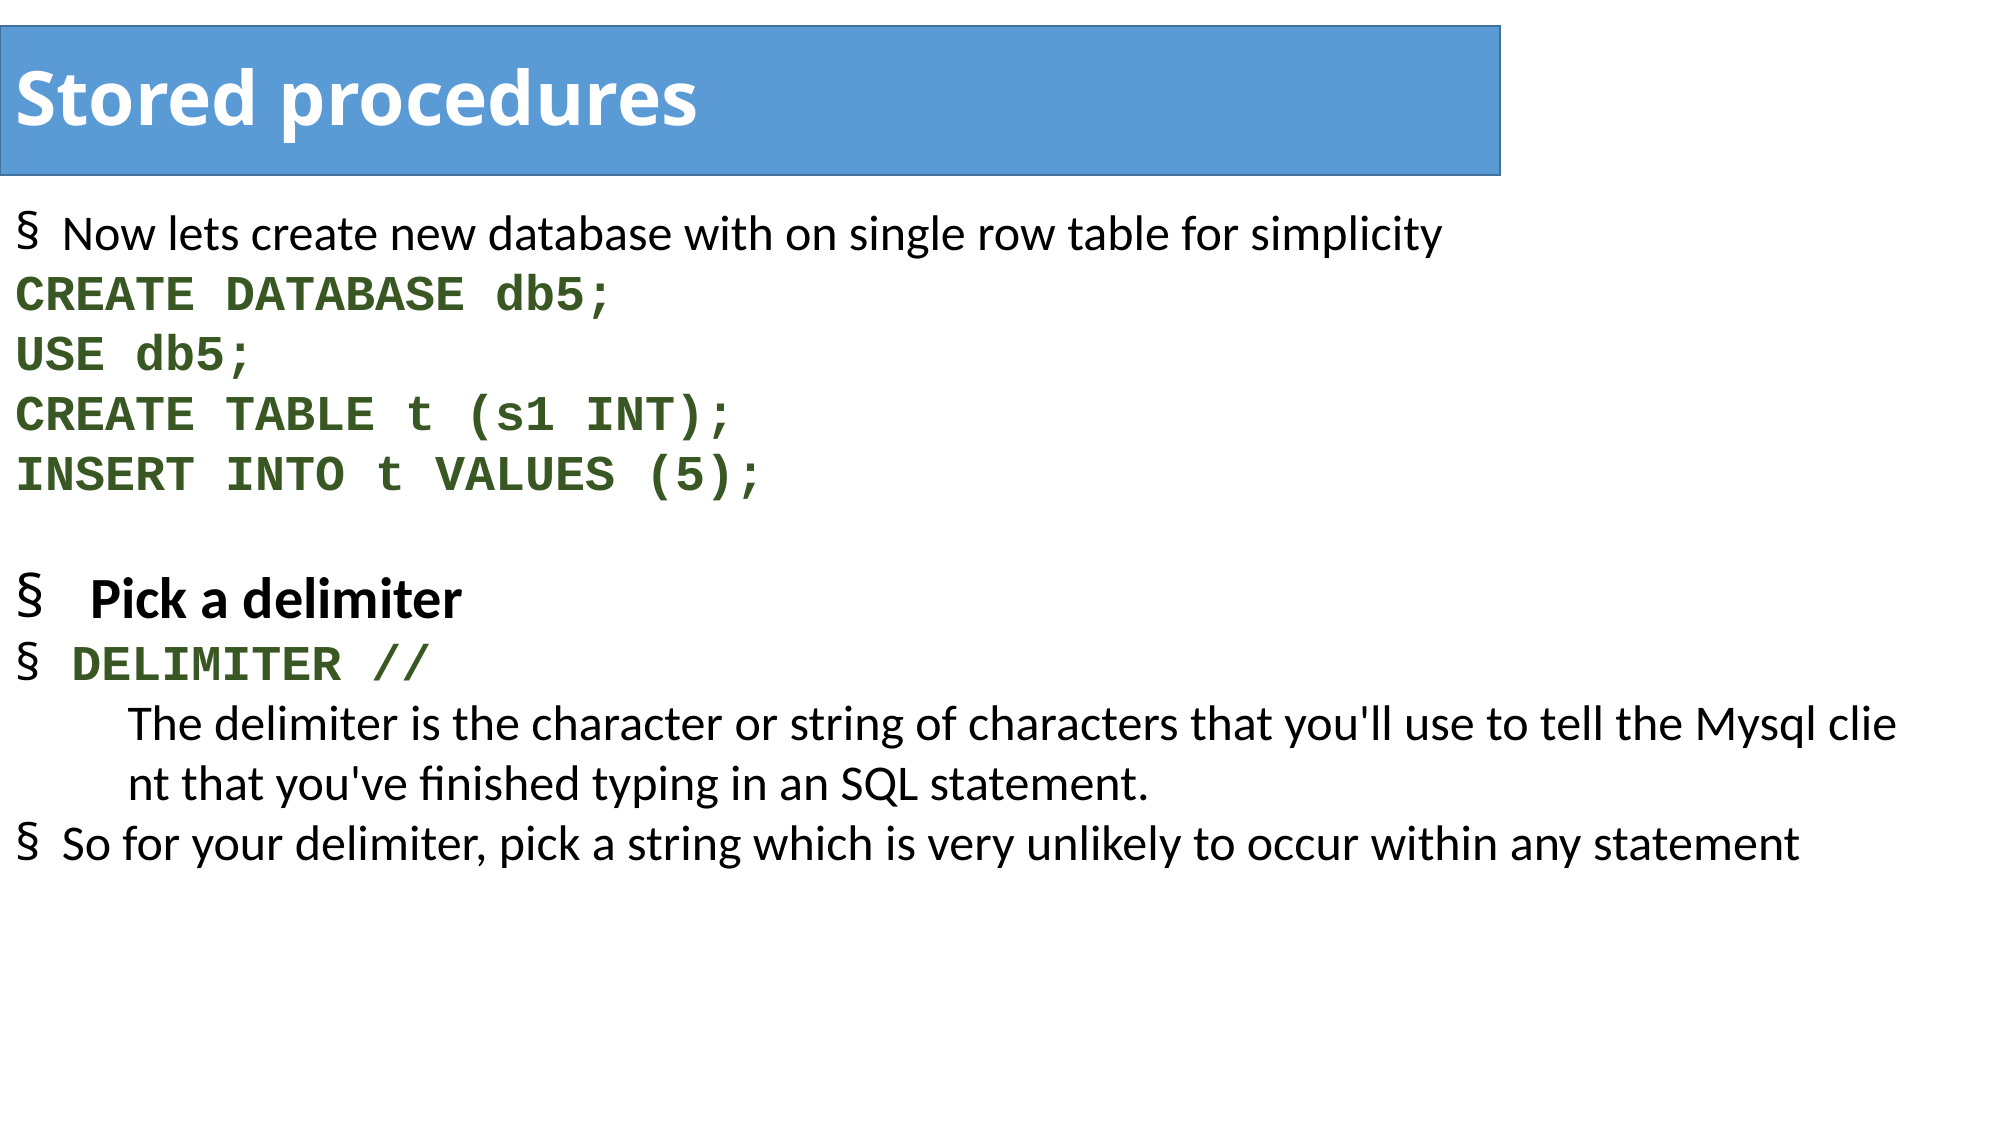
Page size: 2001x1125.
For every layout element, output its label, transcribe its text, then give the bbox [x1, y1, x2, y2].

title Stored procedures [0, 26, 1501, 176]
text_box Now lets create new database with on single row table for simplicity CREATE DATABASE db5; USE db5; CREATE TABLE t (s1 INT); INSERT INTO t VALUES (5); Pick a delimiter DELIMITER // The delimiter is the character or string of characters that you'll use to tell the Mysql client that you've finished typing in an SQL statement. So for your delimiter, pick a string which is very unlikely to occur within any statement [0, 193, 1913, 938]
